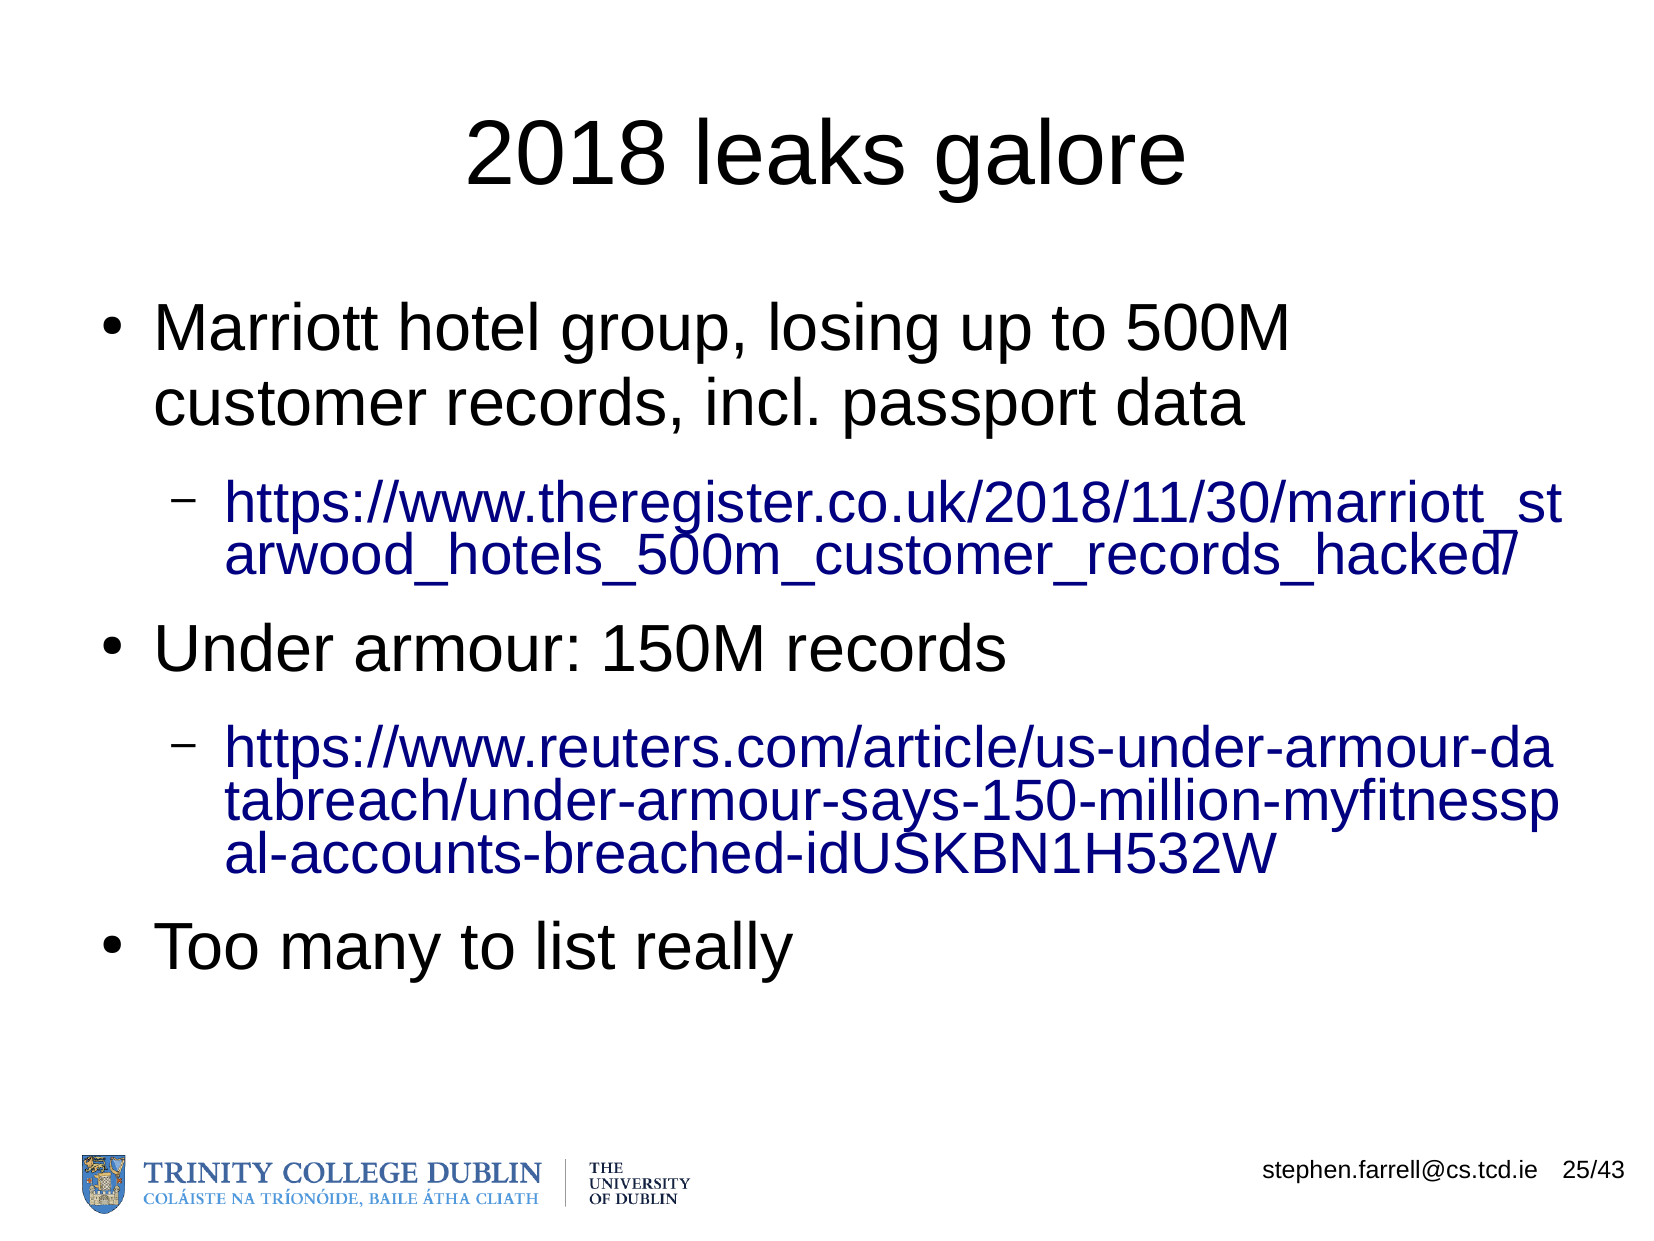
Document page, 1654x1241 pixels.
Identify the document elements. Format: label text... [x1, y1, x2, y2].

list Marriott hotel group, losing up to 500M customer records, incl. passport data https://www.theregister.co.uk/2018/11/30/marriott_starwood_hotels_500m_customer_records_hacked/ Under armour: 150M records https://www.reuters.com/article/us-under-armour-databreach/under-armour-says-150-million-myfitnesspal-accounts-breached-idUSKBN1H532W Too many to list really [82, 290, 1571, 1010]
picture [82, 1155, 694, 1214]
title 2018 leaks galore [82, 49, 1571, 257]
